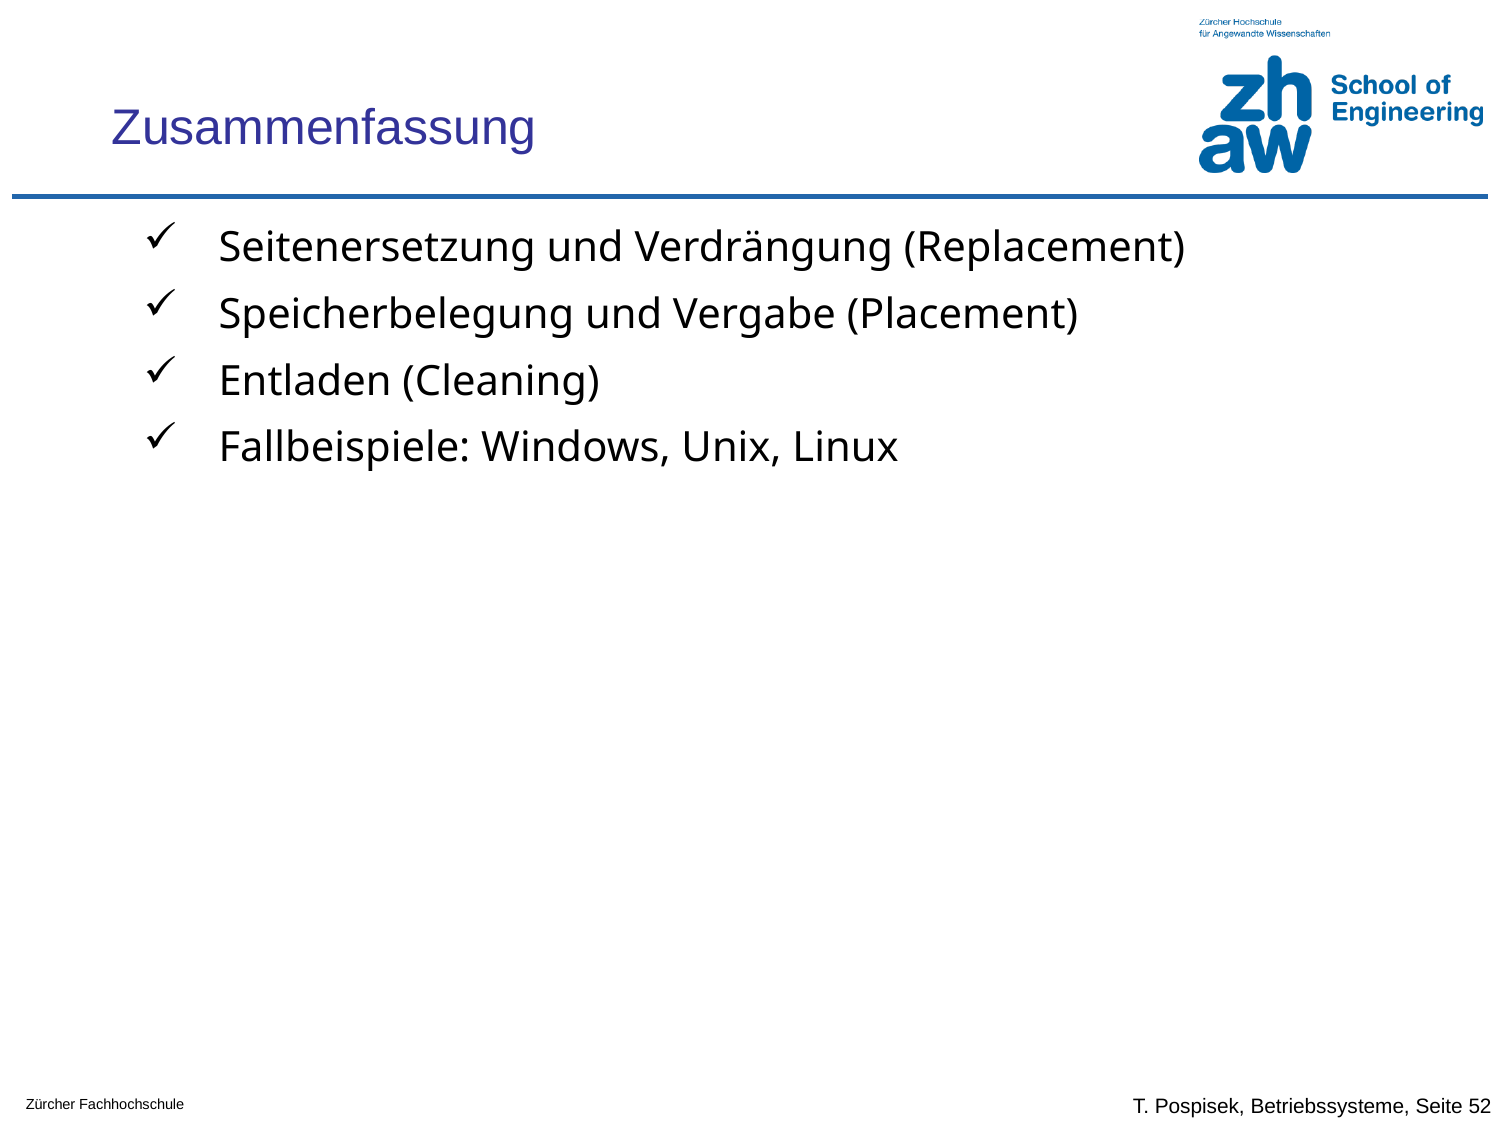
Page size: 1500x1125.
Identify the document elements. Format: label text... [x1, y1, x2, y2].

text_box Seitenersetzung und Verdrängung (Replacement) Speicherbelegung und Vergabe (Placement) Entladen (Cleaning) Fallbeispiele: Windows, Unix, Linux [128, 212, 1342, 988]
title Zusammenfassung [96, 50, 1375, 163]
picture [1199, 19, 1483, 173]
